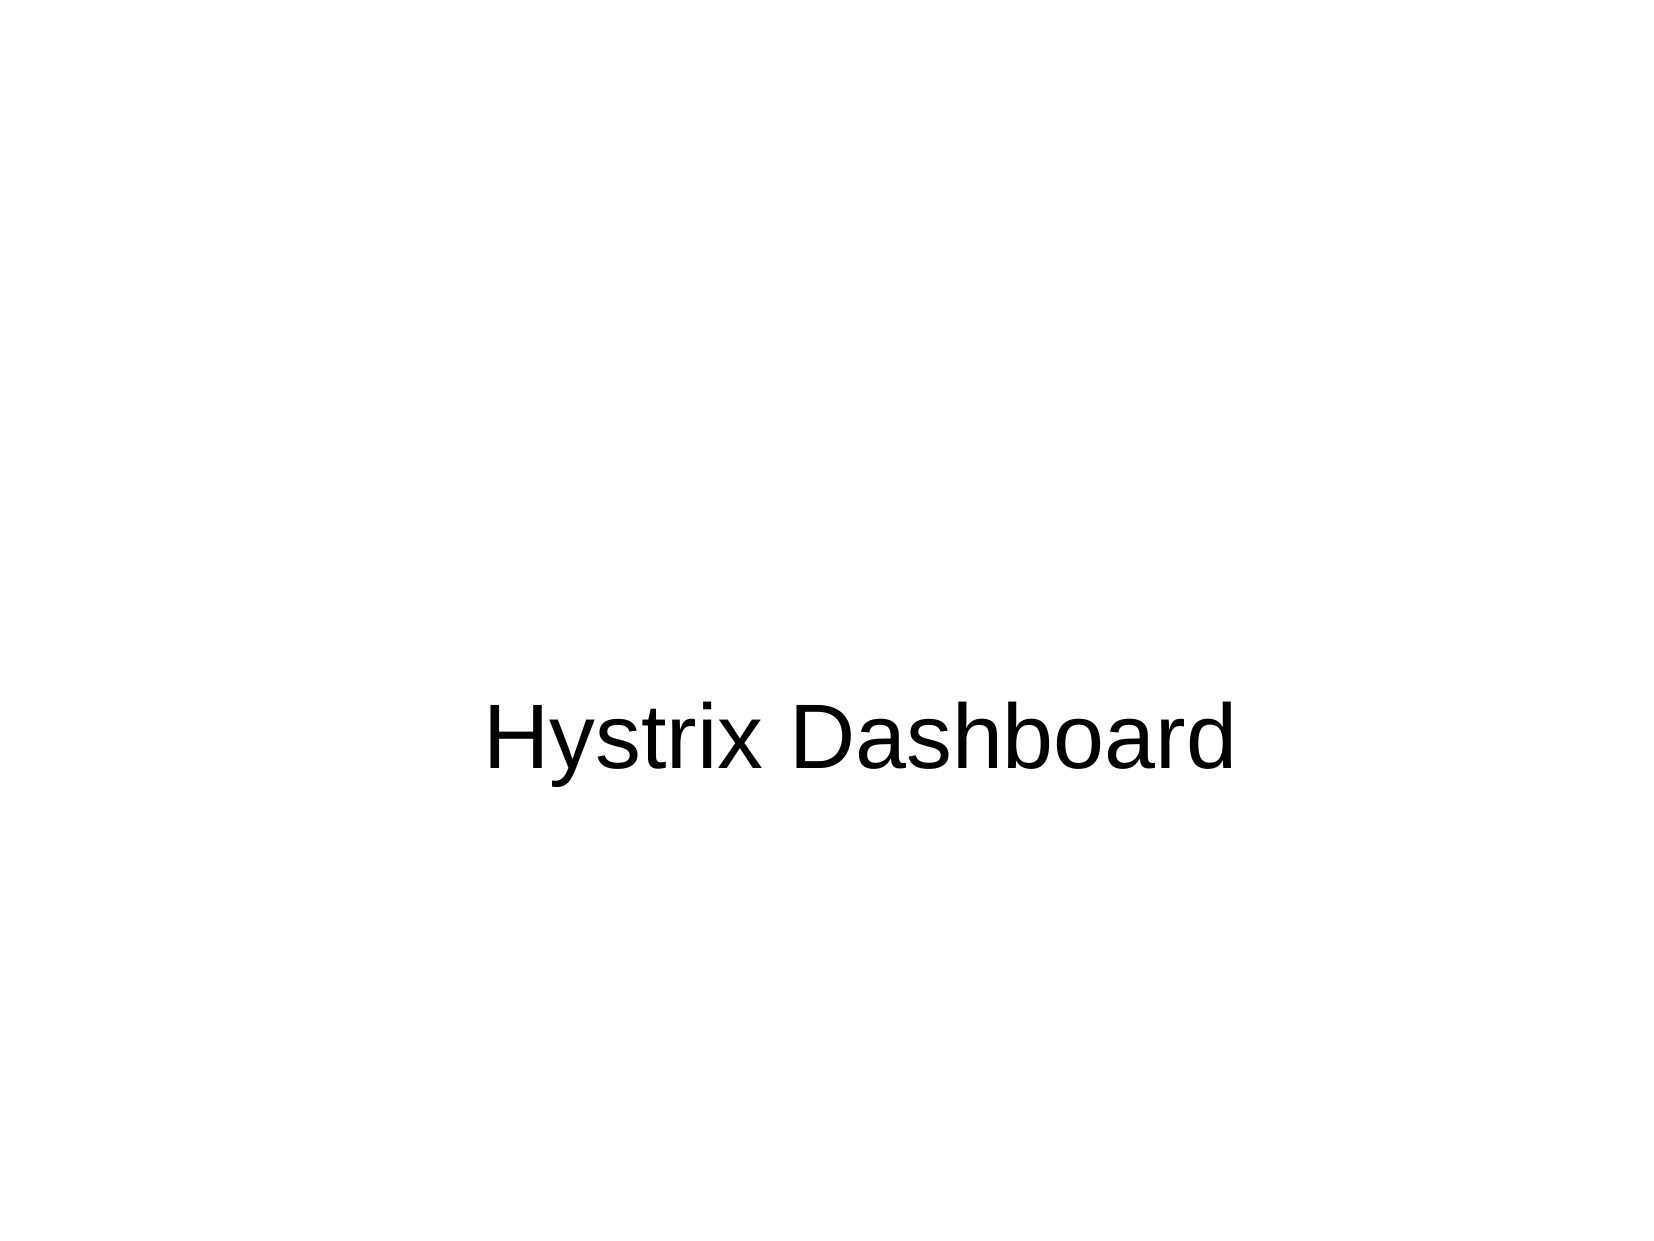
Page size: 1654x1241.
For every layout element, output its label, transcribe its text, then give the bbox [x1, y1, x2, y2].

title Hystrix Dashboard [116, 632, 1606, 841]
